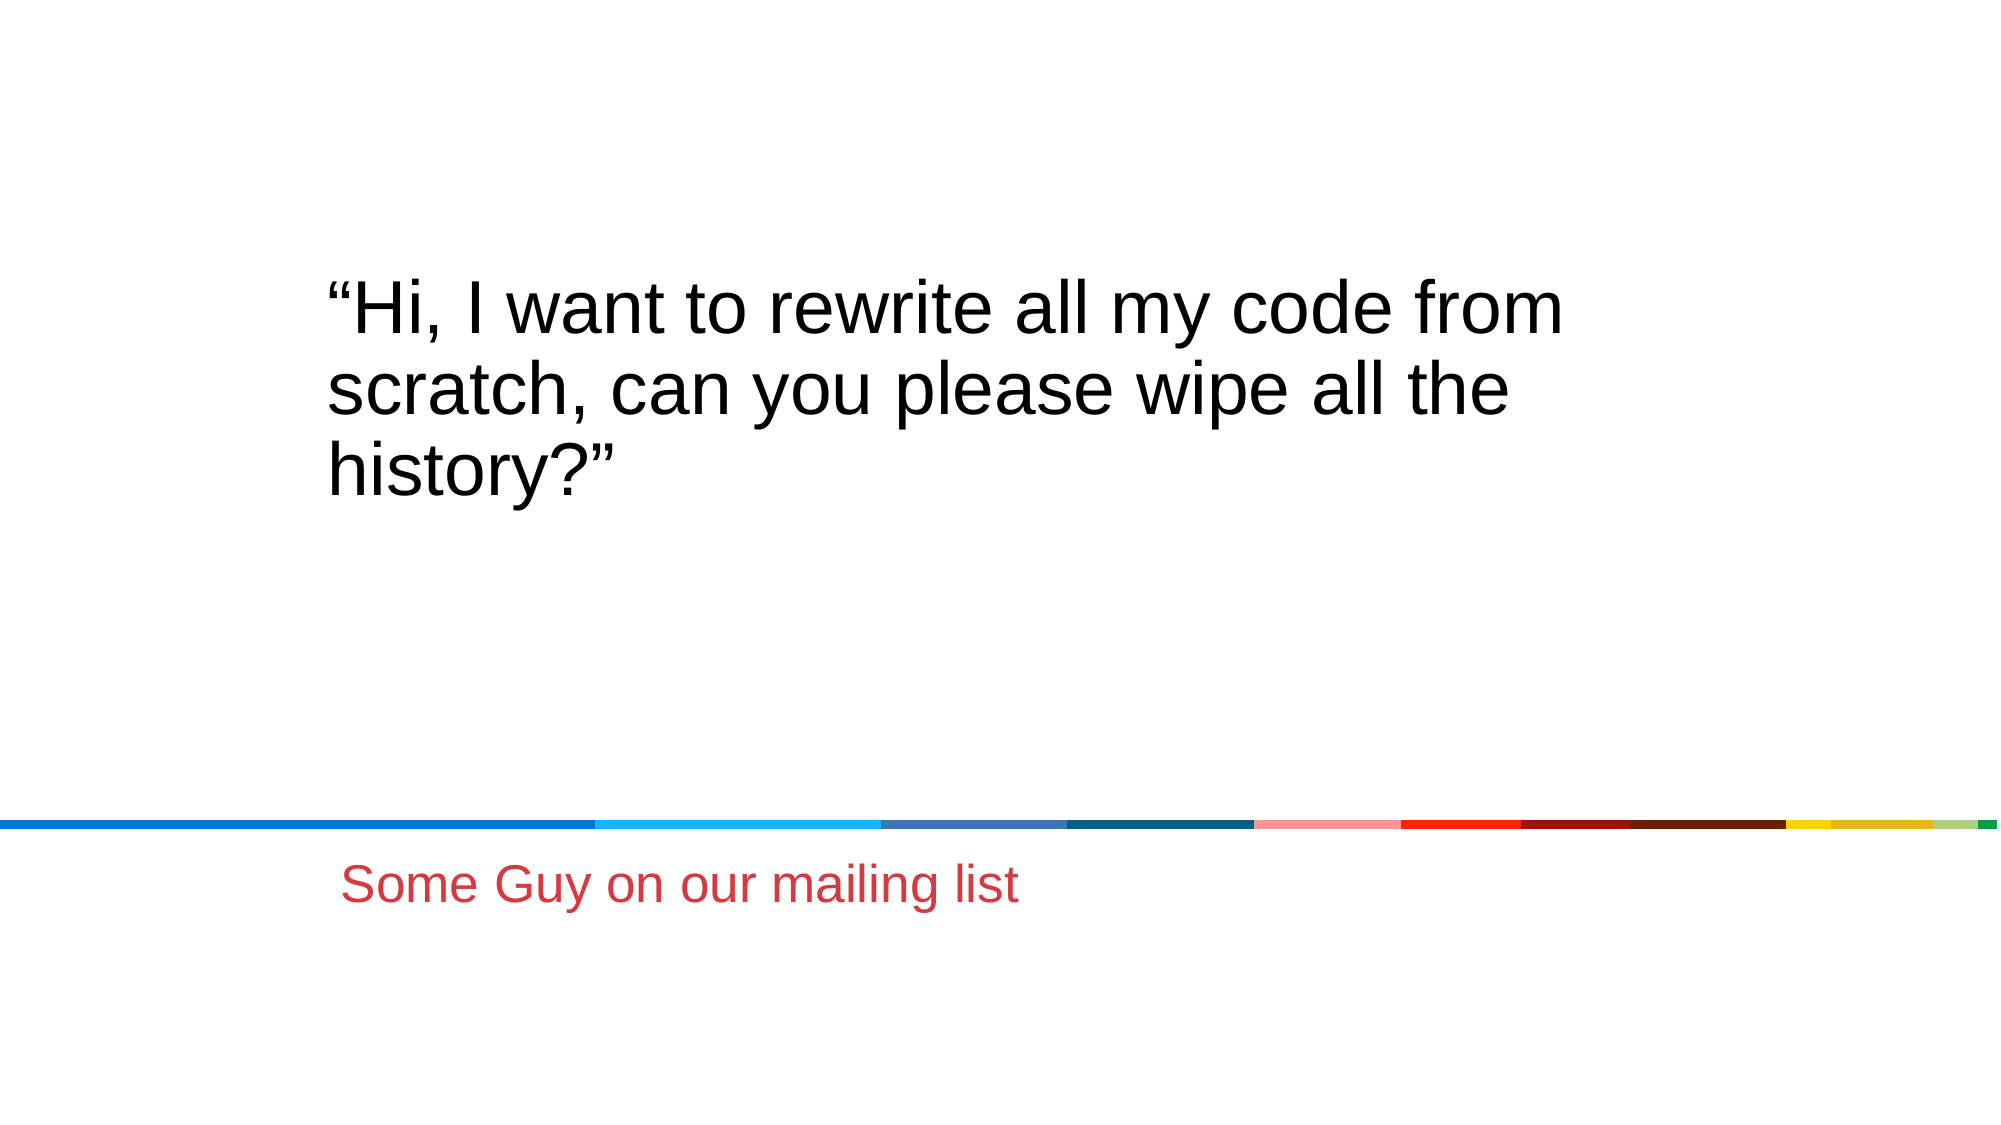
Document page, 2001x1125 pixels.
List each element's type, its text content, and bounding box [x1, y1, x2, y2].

text_box Some Guy on our mailing list [325, 843, 1068, 927]
text_box “Hi, I want to rewrite all my code from scratch, can you please wipe all the history?” [312, 261, 1787, 479]
text_box [0, 820, 1997, 829]
